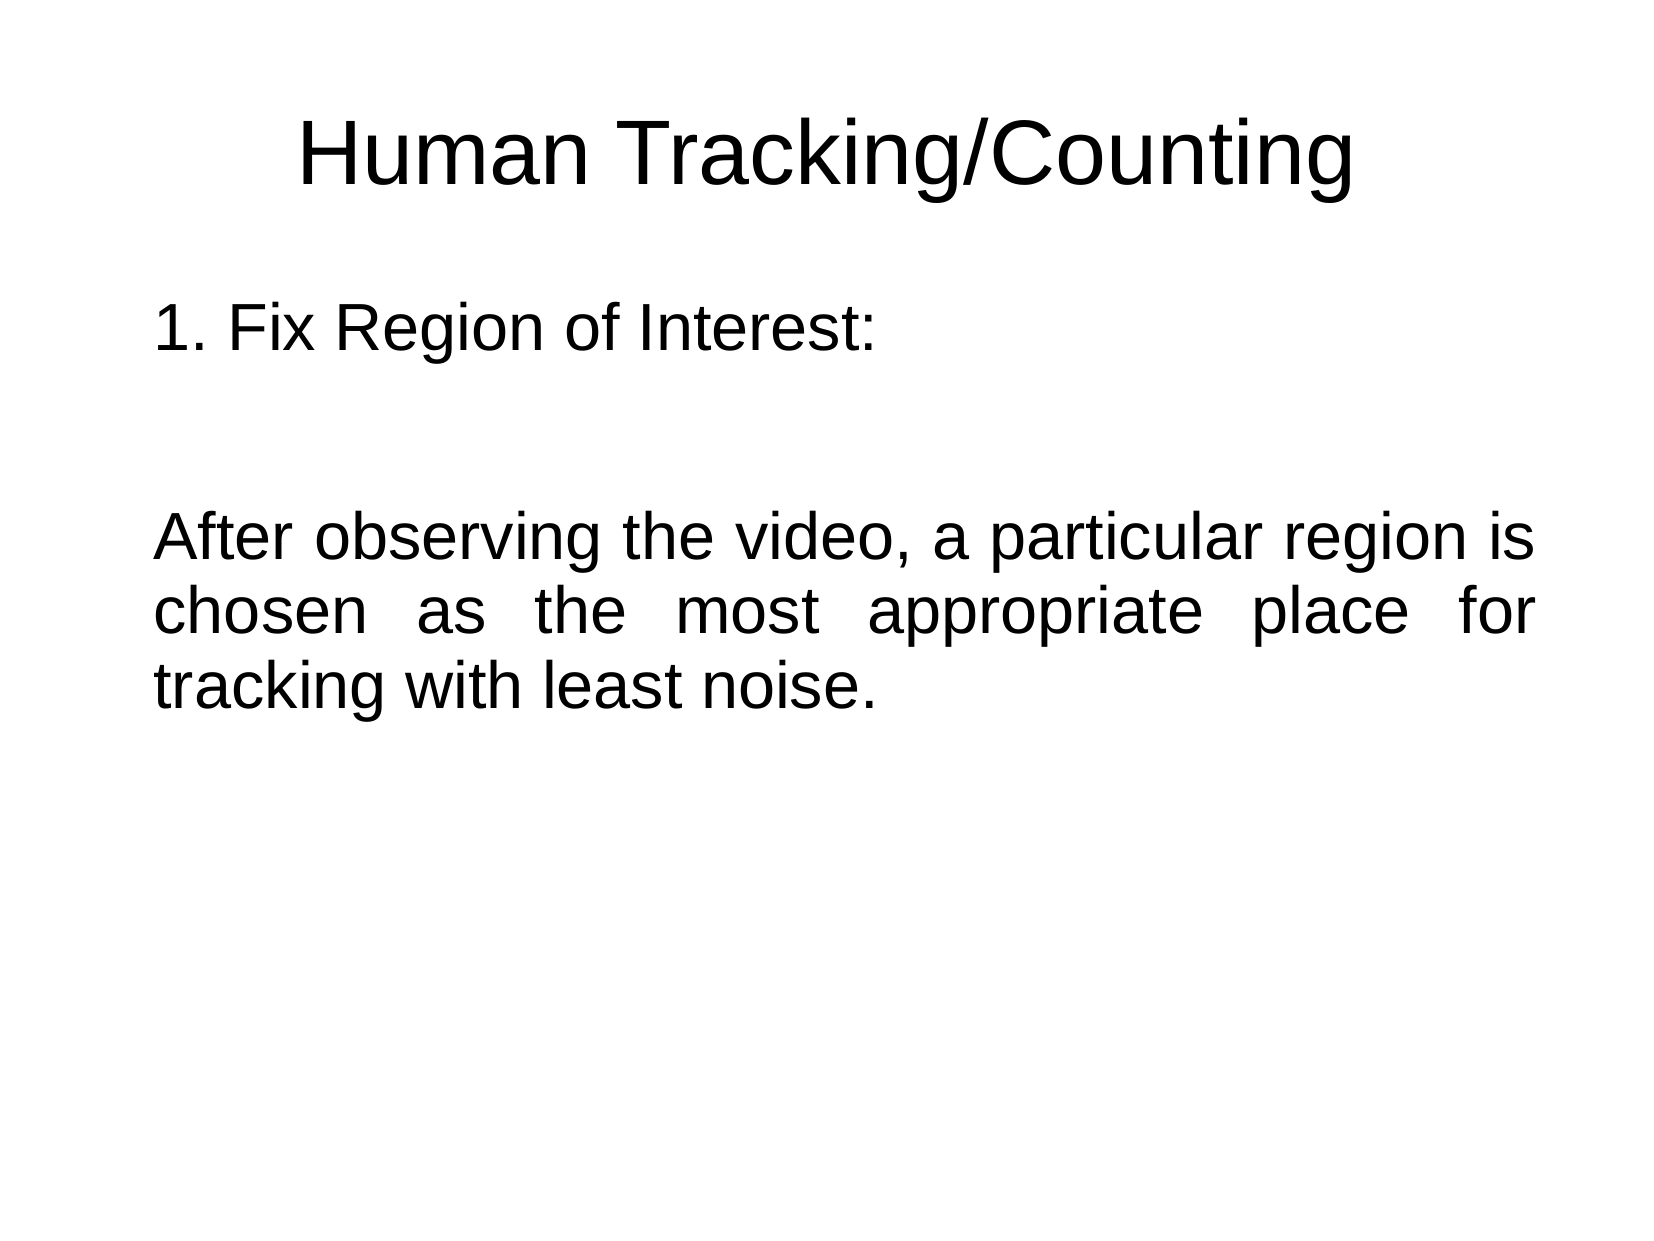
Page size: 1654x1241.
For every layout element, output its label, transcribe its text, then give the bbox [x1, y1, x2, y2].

title Human Tracking/Counting [82, 49, 1571, 257]
list 1. Fix Region of Interest: After observing the video, a particular region is chosen as the most appropriate place for tracking with least noise. [82, 290, 1538, 1010]
